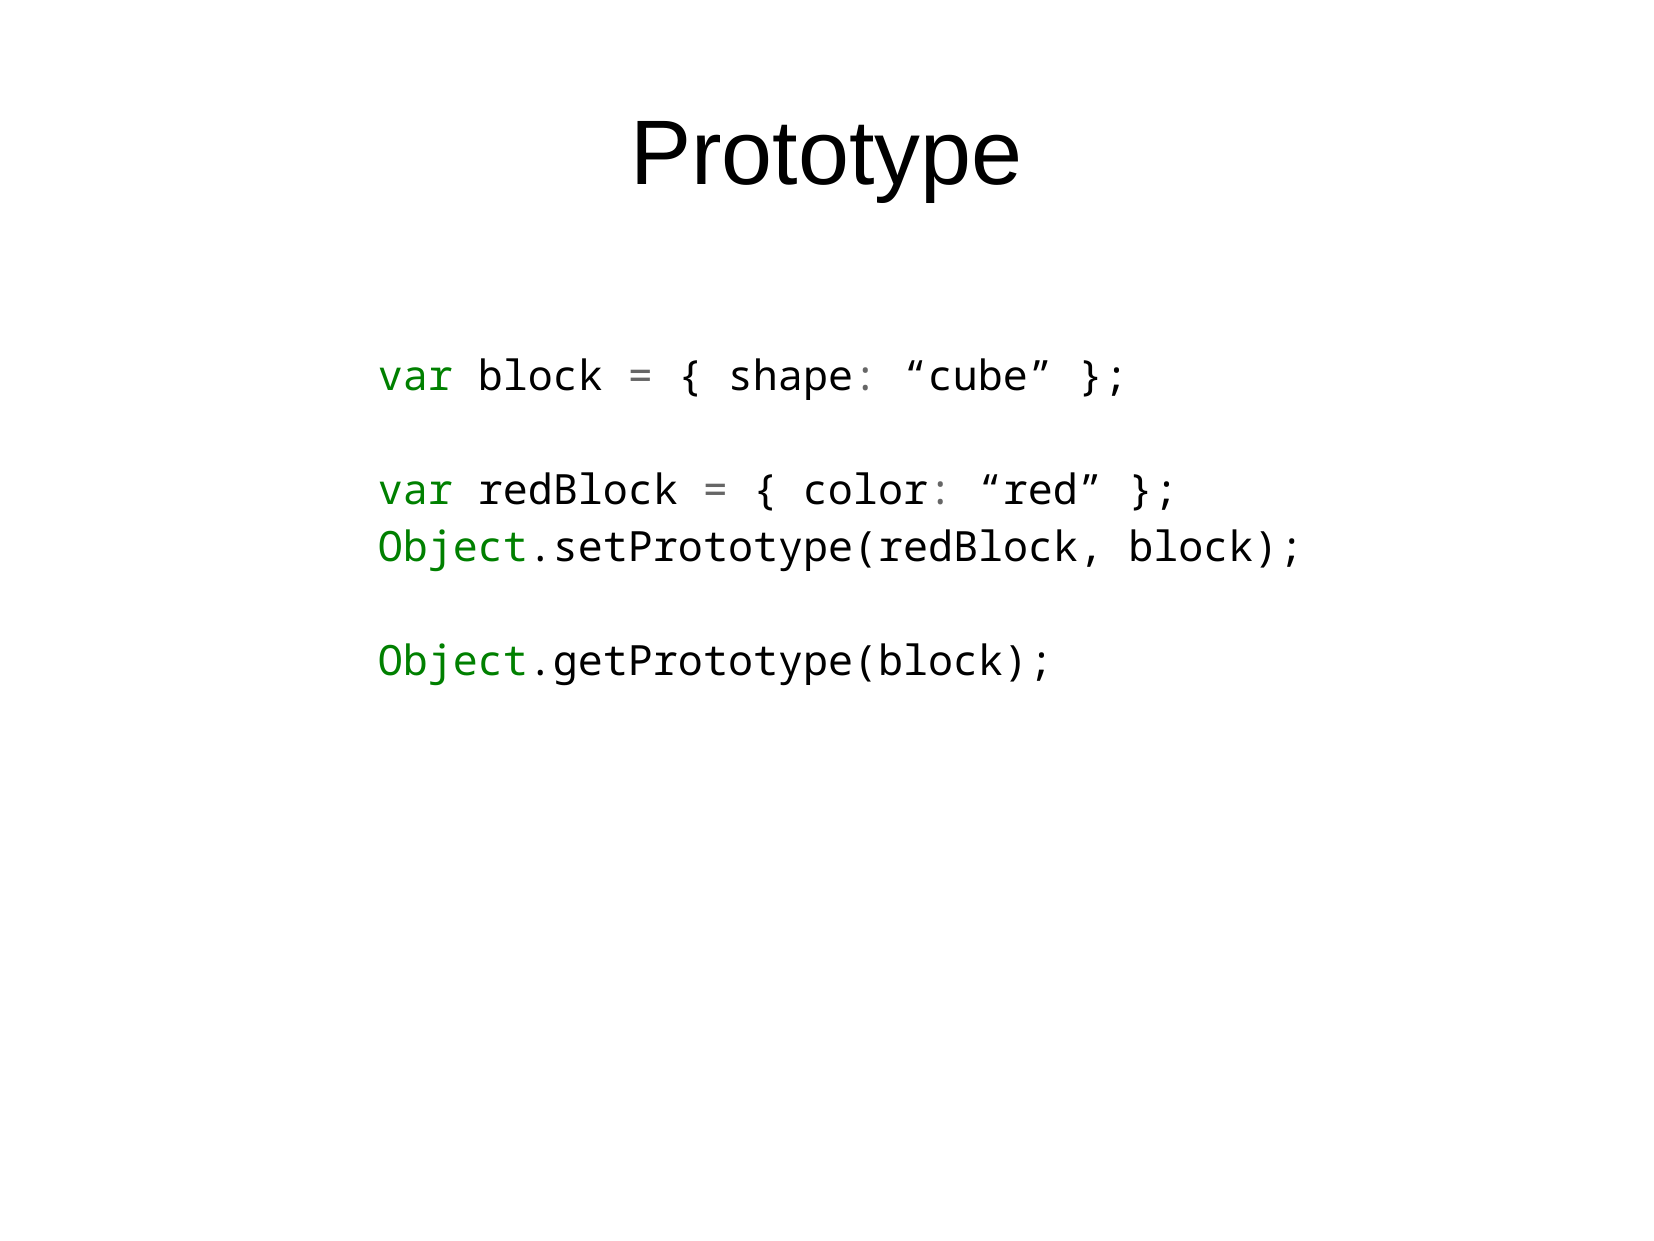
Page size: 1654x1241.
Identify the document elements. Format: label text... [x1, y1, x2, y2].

title Prototype [82, 49, 1571, 257]
text_box var block = { shape: “cube” }; var redBlock = { color: “red” }; Object.setPrototype(redBlock, block); Object.getPrototype(block); [342, 345, 1323, 674]
